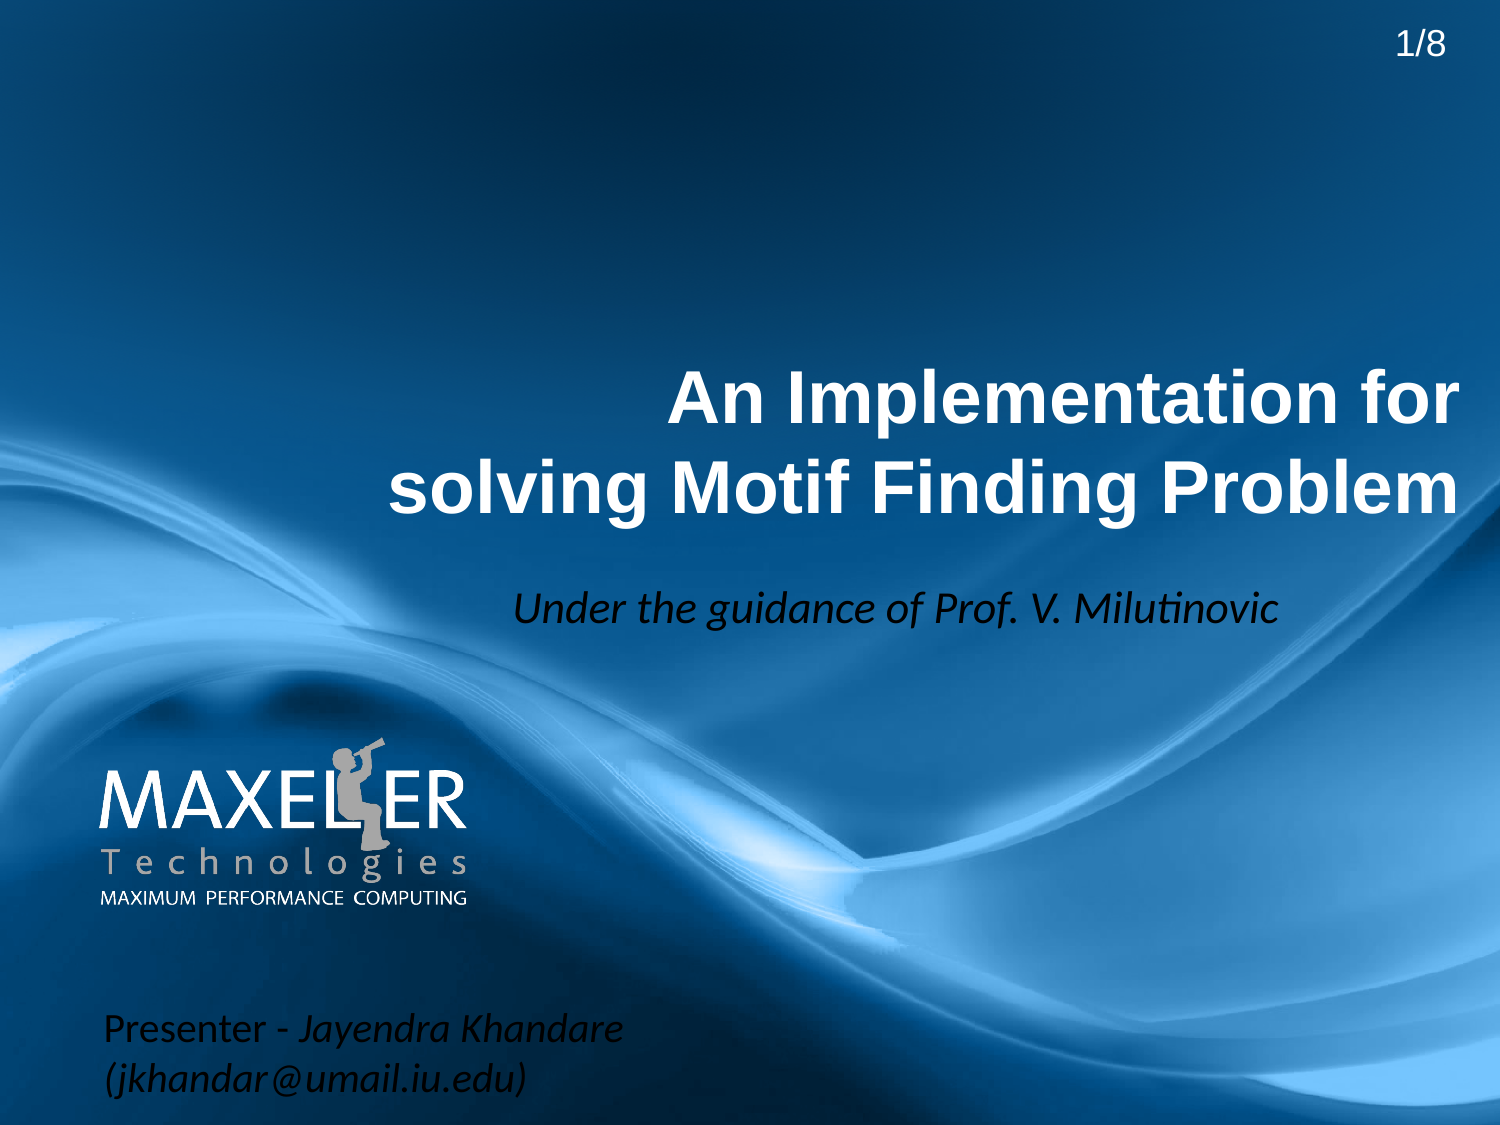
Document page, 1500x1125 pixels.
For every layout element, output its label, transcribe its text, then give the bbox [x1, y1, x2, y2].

text_box An Implementation for solving Motif Finding Problem [242, 267, 1477, 610]
picture [0, 0, 1500, 1125]
text_box Under the guidance of Prof. V. Milutinovic [497, 570, 1500, 677]
text_box 1/8 [1380, 15, 1486, 72]
text_box Presenter - Jayendra Khandare (jkhandar@umail.iu.edu) [88, 993, 1305, 1080]
